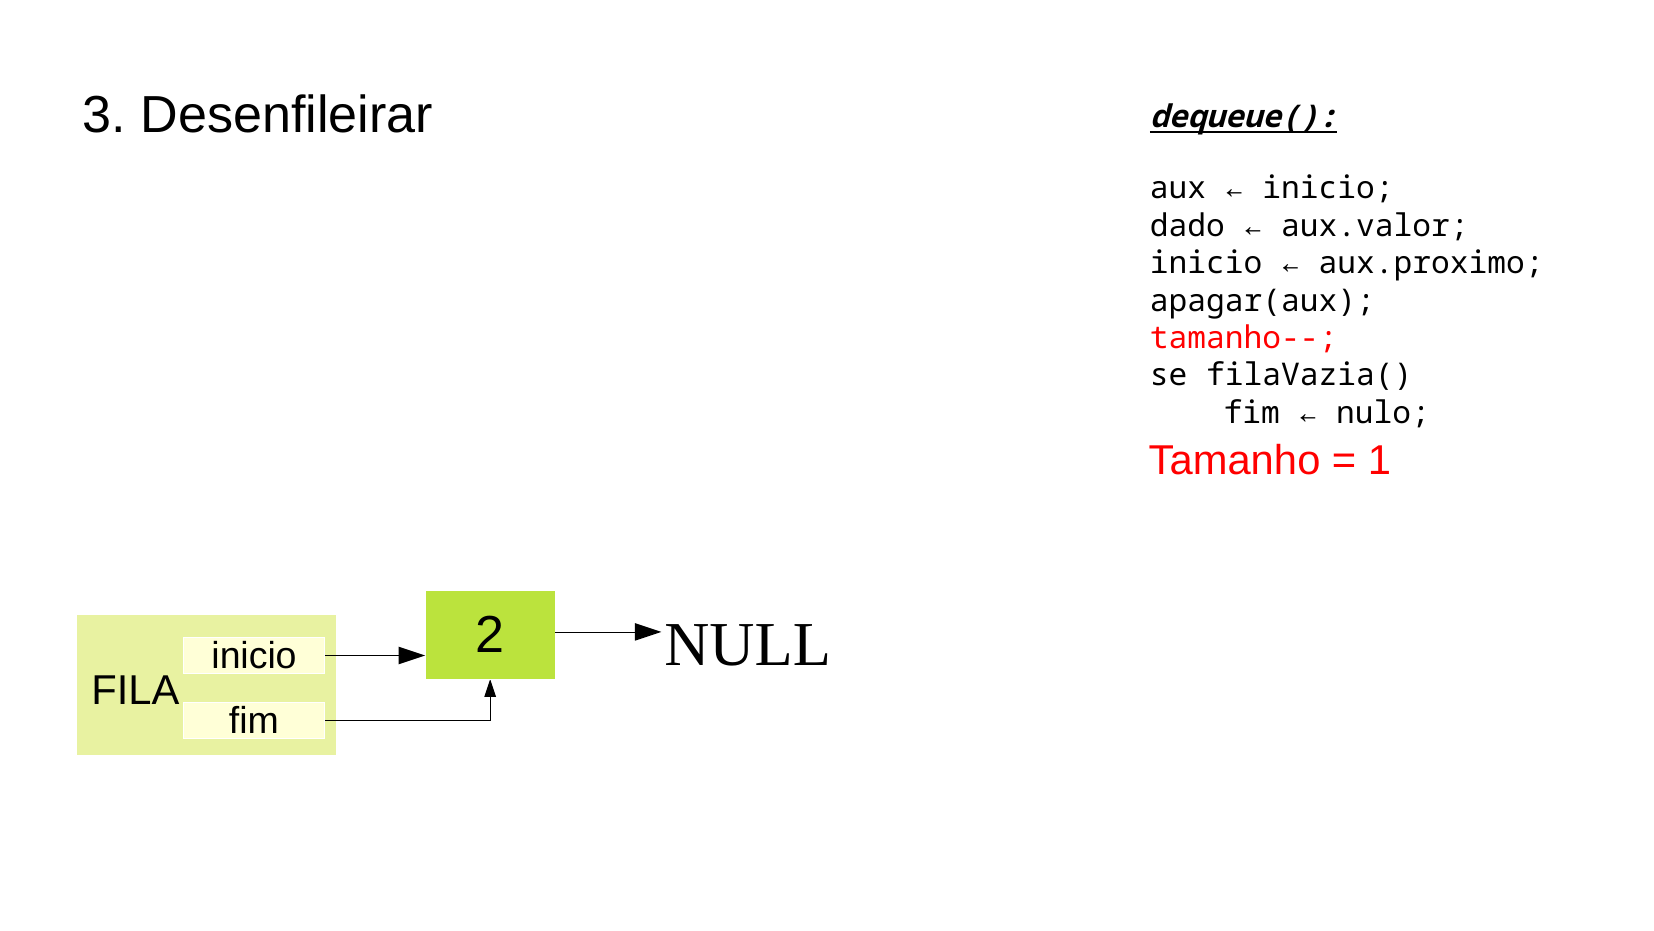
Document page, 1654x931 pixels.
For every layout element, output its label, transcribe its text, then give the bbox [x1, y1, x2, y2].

text_box 2 [425, 590, 556, 680]
title 3. Desenfileirar [82, 37, 1571, 193]
text_box NULL [649, 601, 851, 680]
text_box [195, 656, 337, 720]
text_box fim [183, 702, 325, 739]
text_box inicio [183, 637, 325, 674]
text_box [76, 721, 337, 756]
text_box dequeue(): aux ← inicio; dado ← aux.valor; inicio ← aux.proximo; apagar(aux); tamanho--; se filaVazia() fim ← nulo; [1135, 89, 1654, 437]
text_box Tamanho = 1 [1133, 429, 1418, 491]
text_box FILA [76, 659, 195, 721]
text_box [76, 614, 337, 659]
